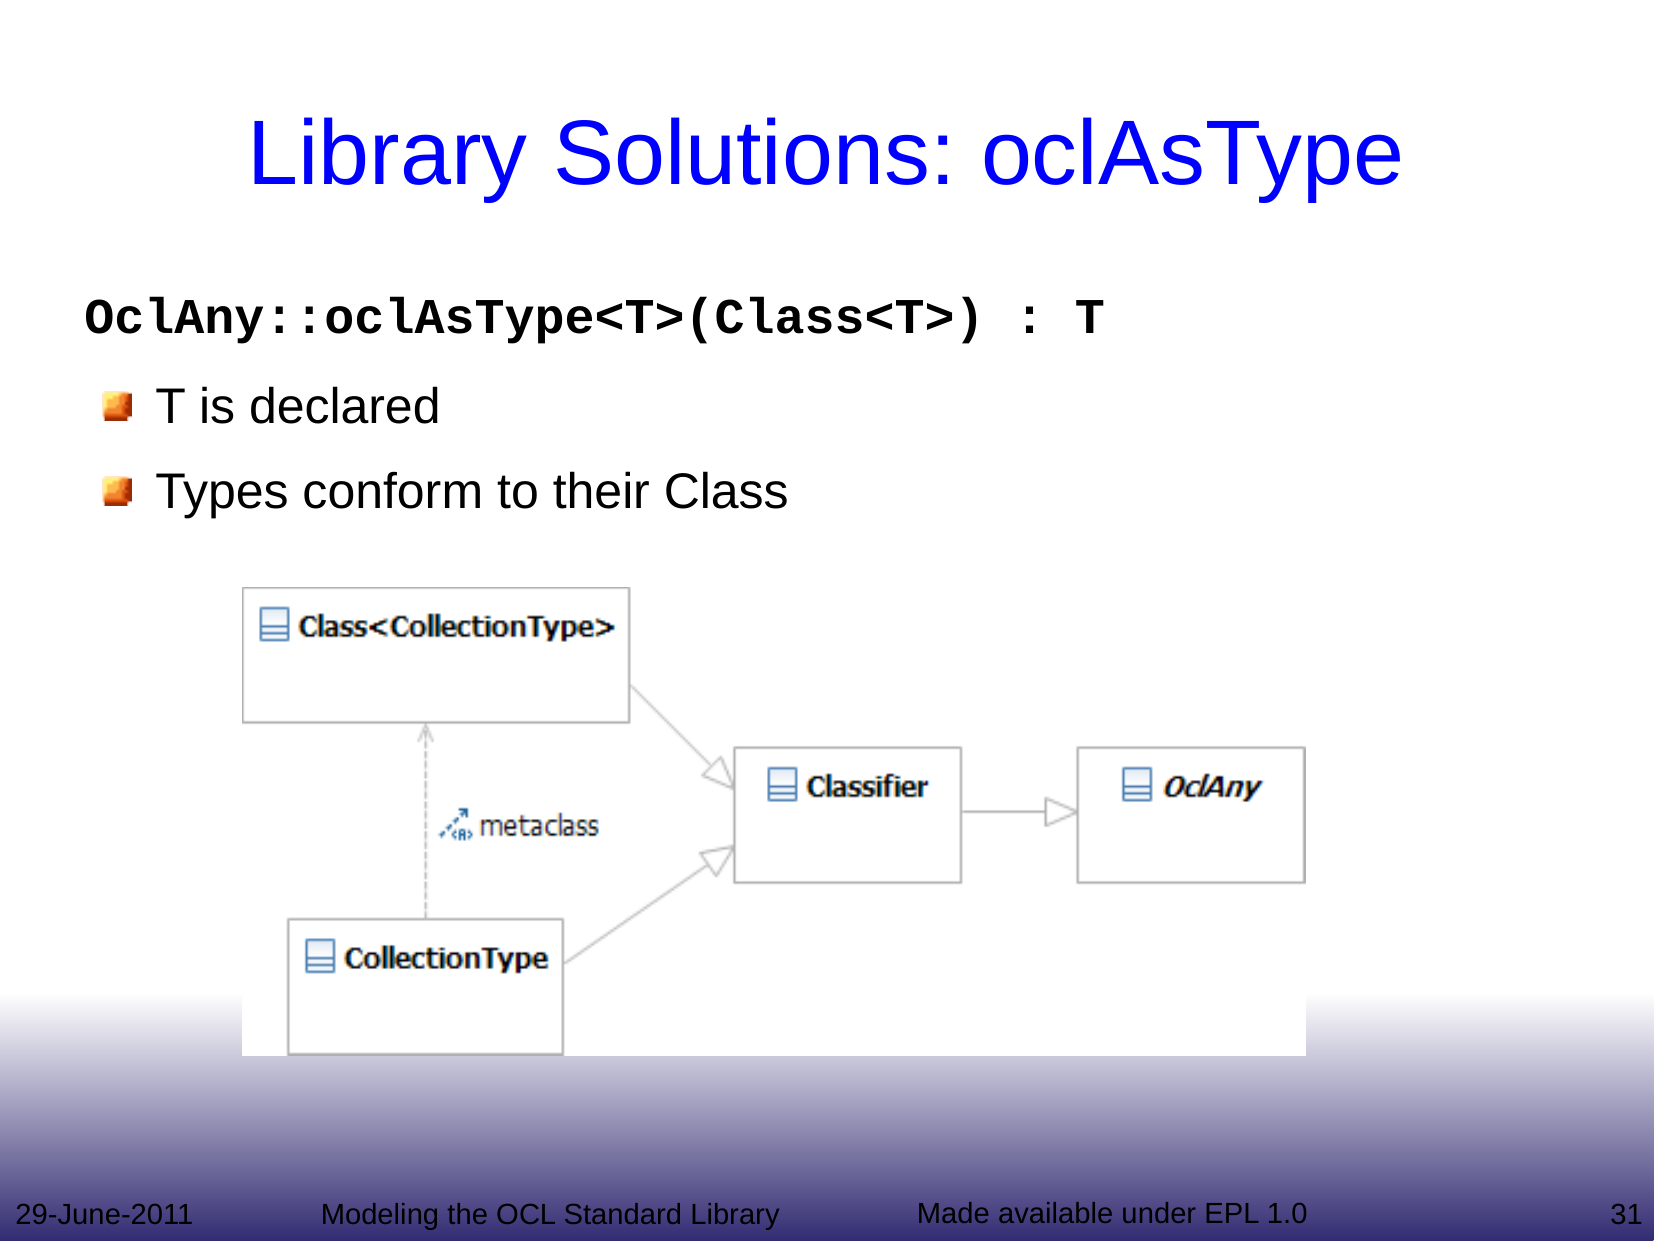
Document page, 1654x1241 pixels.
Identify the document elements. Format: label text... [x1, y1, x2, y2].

list OclAny::oclAsType<T>(Class<T>) : T T is declared Types conform to their Class [84, 291, 1573, 1111]
title Library Solutions: oclAsType [82, 49, 1571, 257]
picture [242, 587, 1306, 1056]
